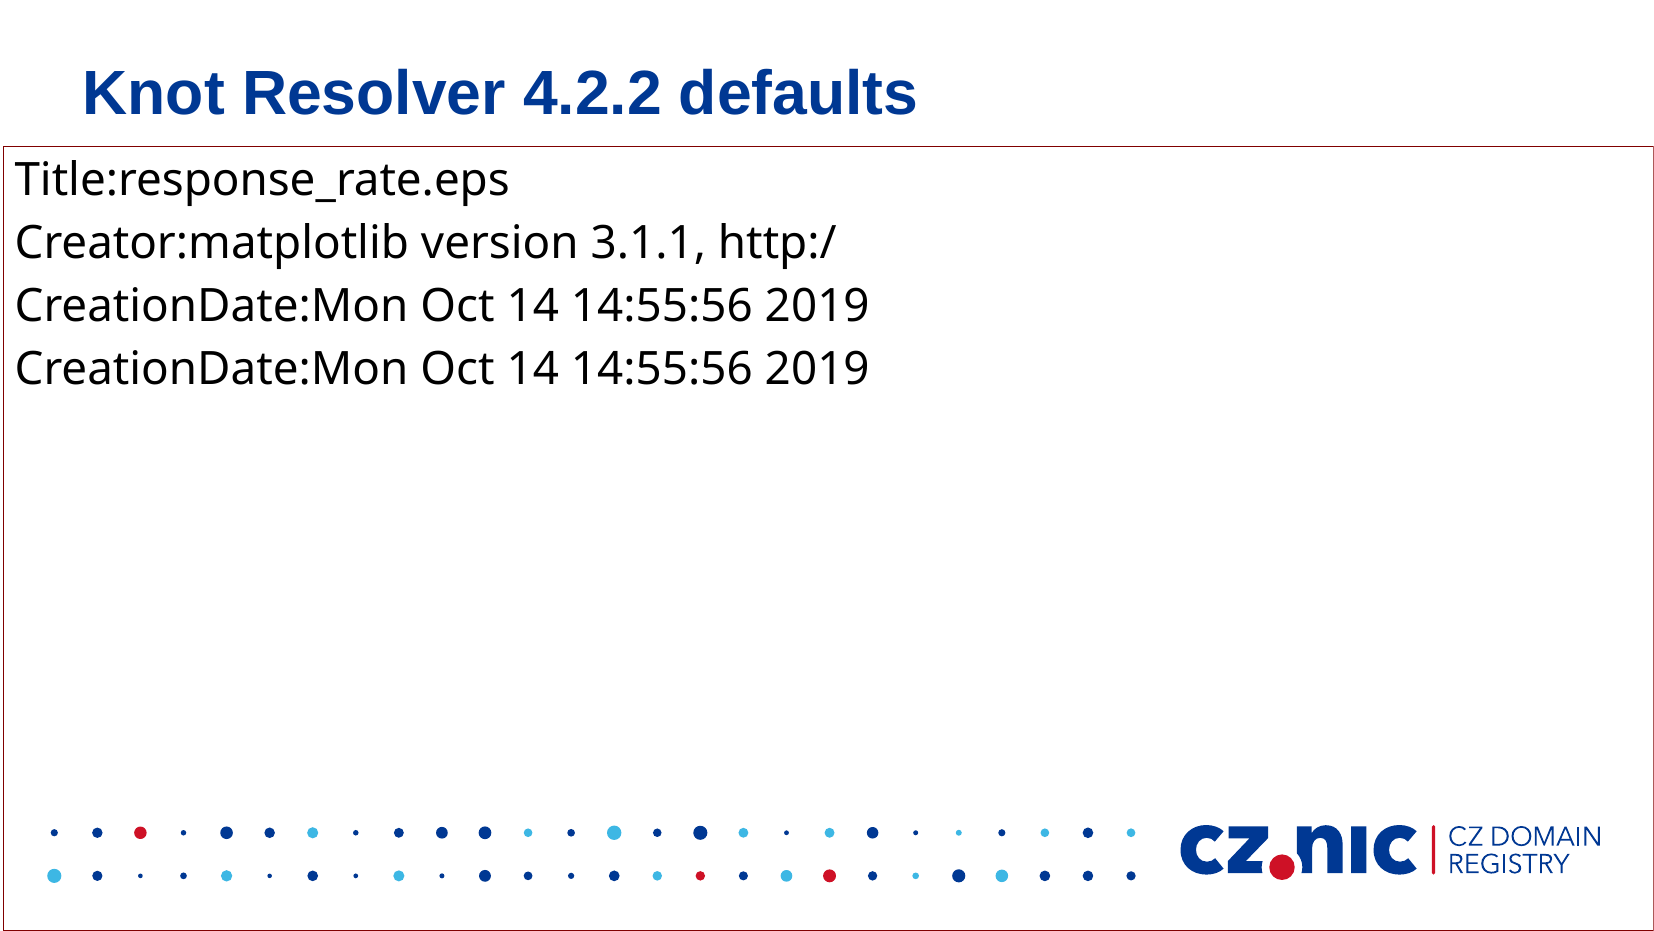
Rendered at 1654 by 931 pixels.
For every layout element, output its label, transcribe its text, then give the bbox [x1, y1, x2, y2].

title Knot Resolver 4.2.2 defaults [82, 23, 1642, 143]
picture [0, 143, 1654, 931]
